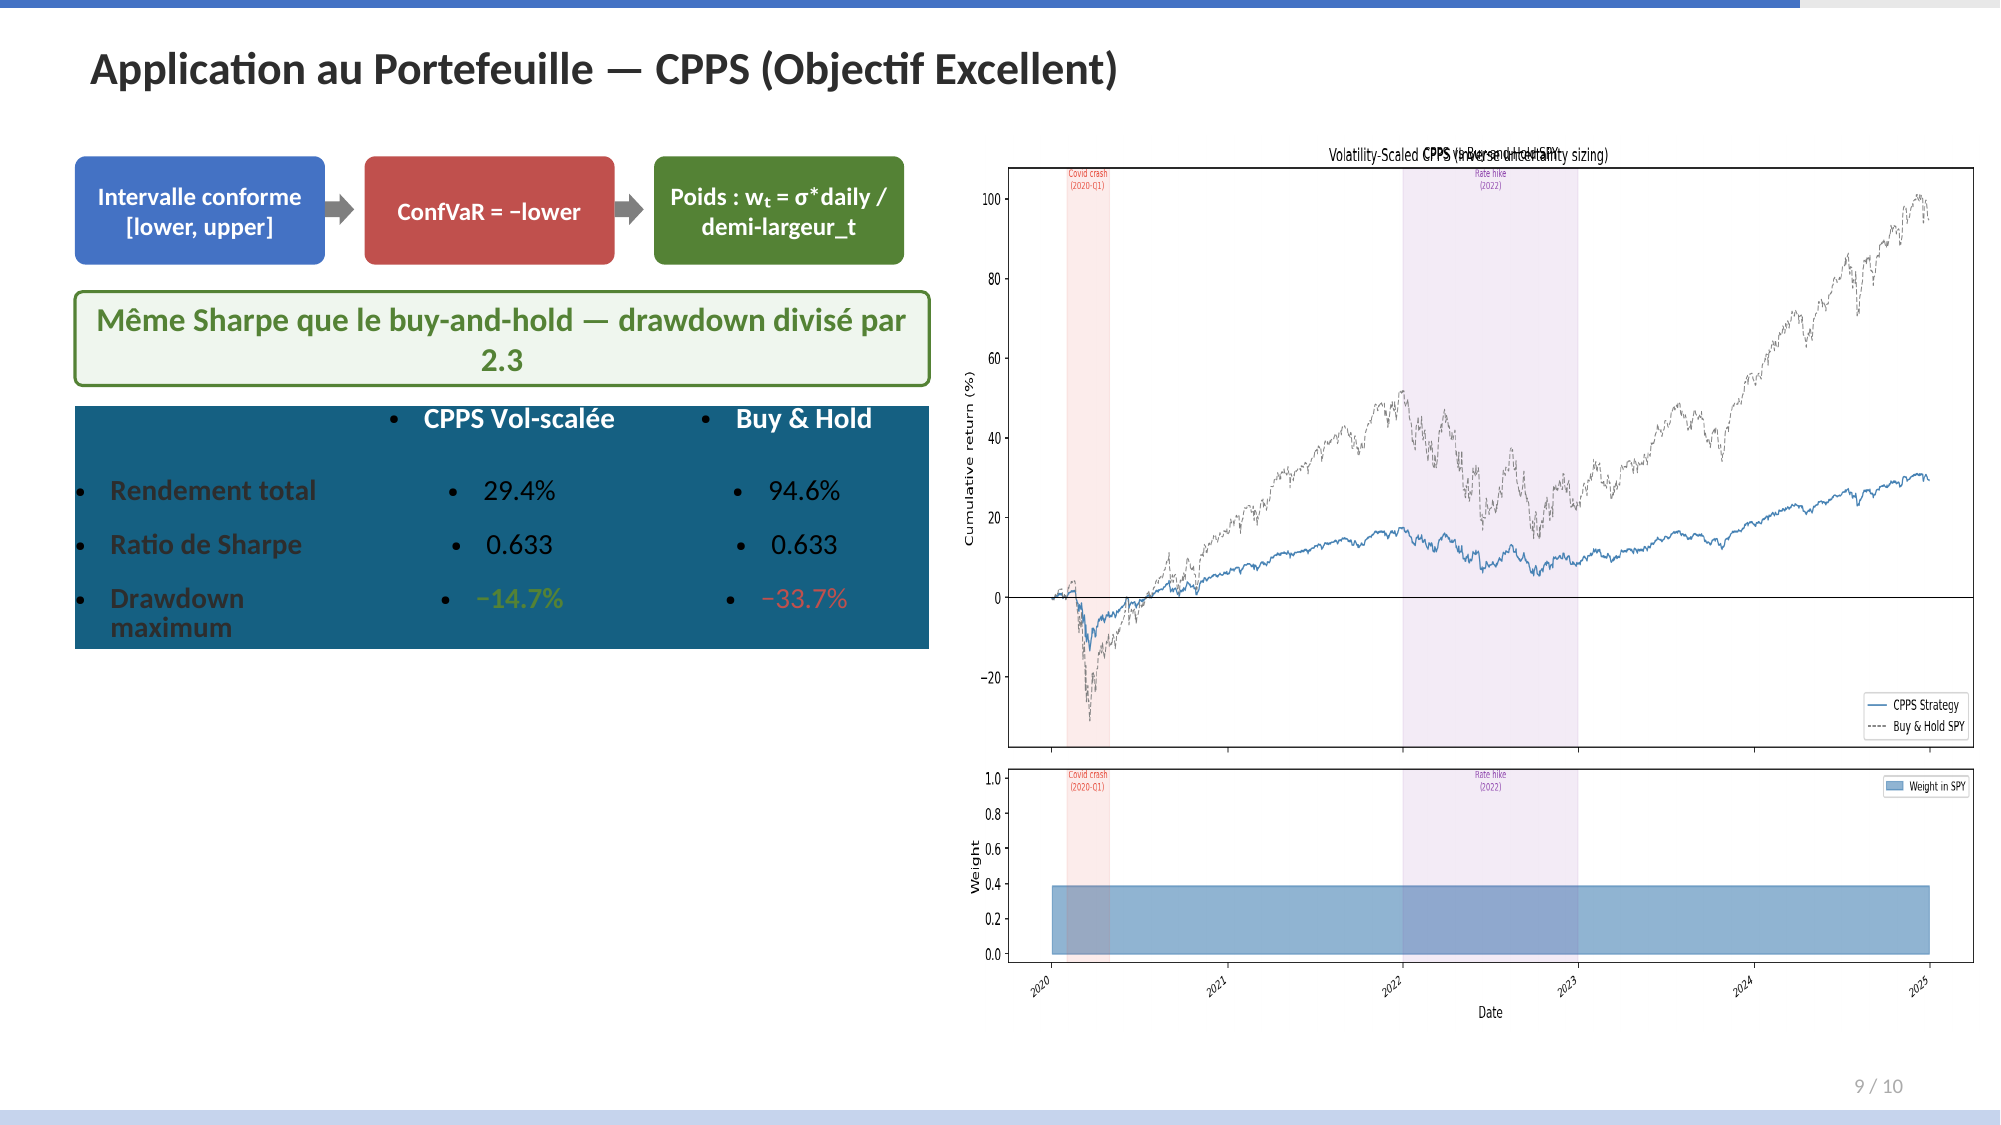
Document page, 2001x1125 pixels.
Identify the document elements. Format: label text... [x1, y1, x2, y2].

table_cell 0.633 [360, 533, 644, 586]
table_cell Rendement total [75, 479, 360, 533]
table_cell −14.7% [360, 586, 644, 649]
text_box ConfVaR = −lower [364, 156, 615, 265]
text_box 9 / 10 [1854, 1046, 1937, 1098]
table_cell 94.6% [644, 479, 929, 533]
table_cell Drawdown maximum [75, 586, 360, 649]
text_box Application au Portefeuille — CPPS (Objectif Excellent) [75, 31, 1930, 126]
picture [958, 135, 1980, 1032]
text_box Même Sharpe que le buy-and-hold — drawdown divisé par 2.3 [75, 291, 930, 386]
text_box [324, 193, 355, 225]
text_box [614, 193, 644, 225]
text_box Poids : wₜ = σ*daily / demi-largeur_t [654, 156, 905, 265]
table_header [75, 406, 360, 479]
table_header Buy & Hold [644, 406, 929, 479]
text_box Intervalle conforme [lower, upper] [74, 156, 325, 265]
table_cell 29.4% [360, 479, 644, 533]
table_cell 0.633 [644, 533, 929, 586]
text_box [0, 0, 2000, 8]
table_header CPPS Vol-scalée [360, 406, 644, 479]
table_cell −33.7% [644, 586, 929, 649]
table_cell Ratio de Sharpe [75, 533, 360, 586]
